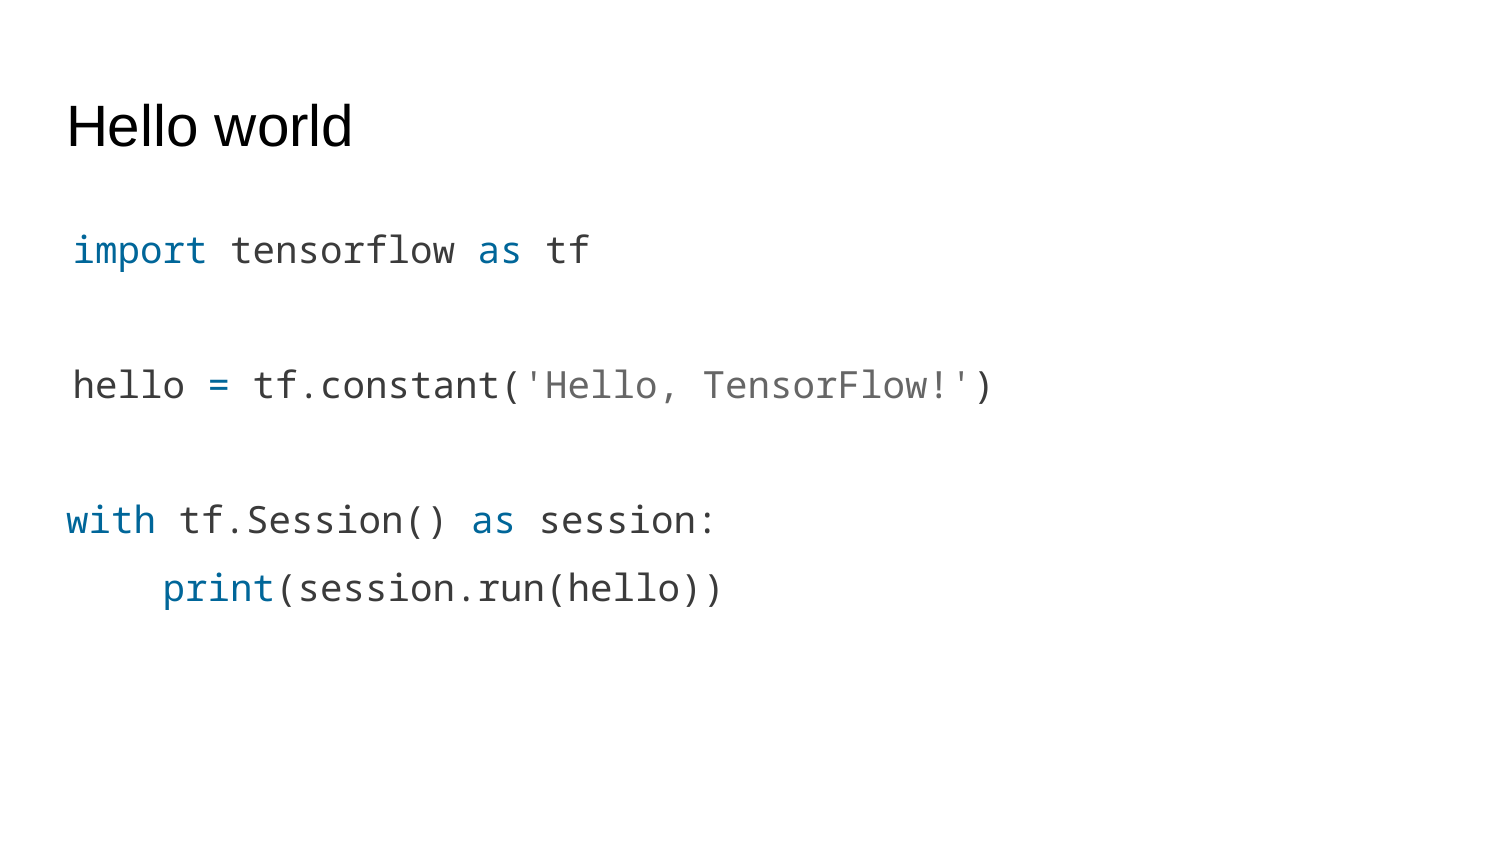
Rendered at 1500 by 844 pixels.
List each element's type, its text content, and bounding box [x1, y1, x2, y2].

list import tensorflow as tf hello = tf.constant('Hello, TensorFlow!') with tf.Session() as session: print(session.run(hello)) [51, 189, 1449, 750]
title Hello world [51, 72, 1449, 167]
